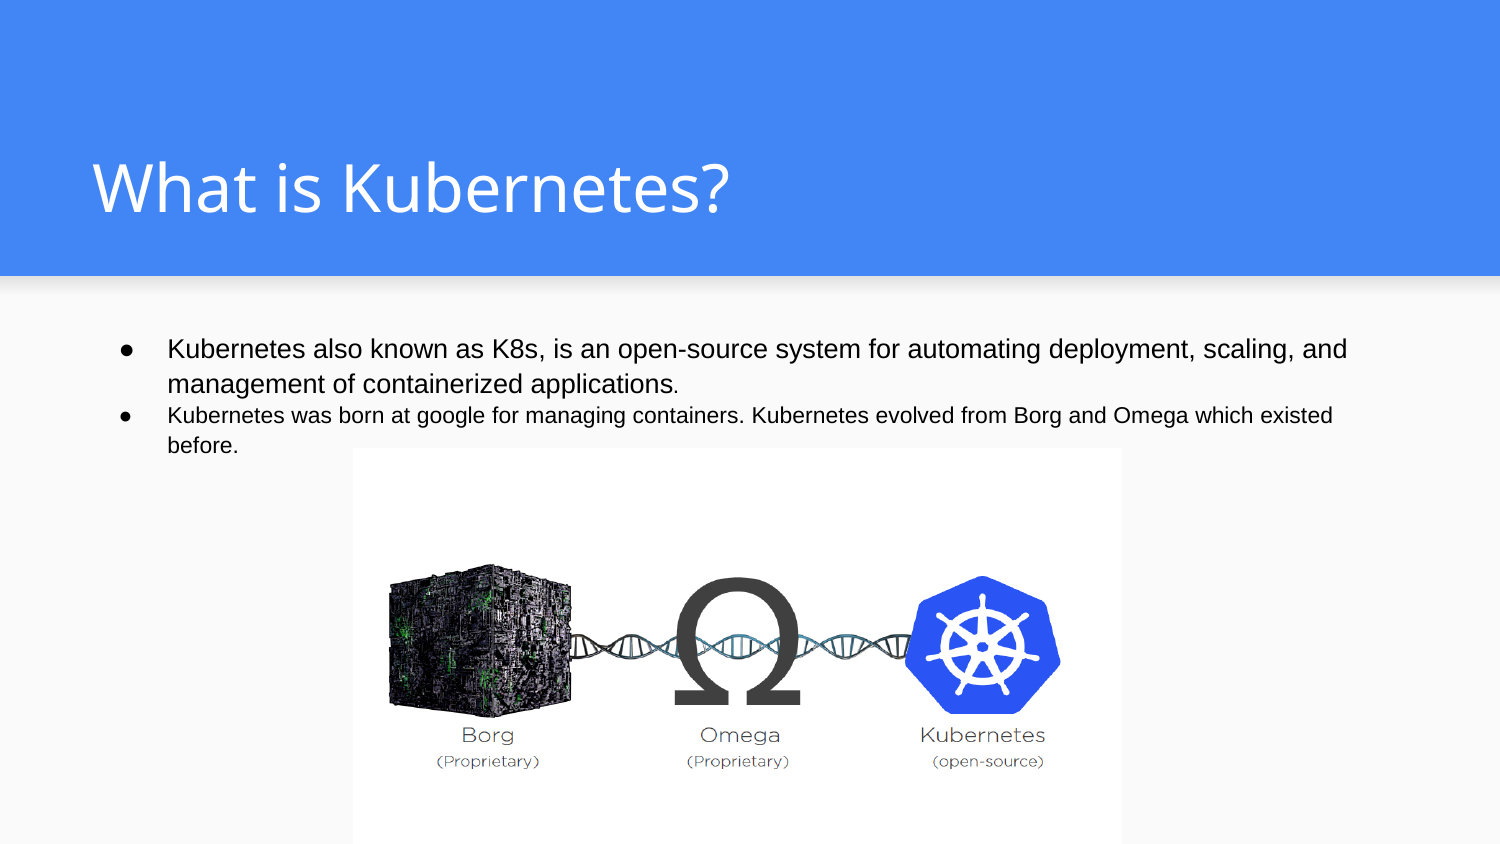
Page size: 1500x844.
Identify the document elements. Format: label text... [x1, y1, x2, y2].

title What is Kubernetes? [77, 121, 1427, 248]
picture [353, 448, 1122, 844]
list Kubernetes also known as K8s, is an open-source system for automating deployment, scaling, and management of containerized applications. Kubernetes was born at google for managing containers. Kubernetes evolved from Borg and Omega which existed before. [77, 314, 1427, 760]
